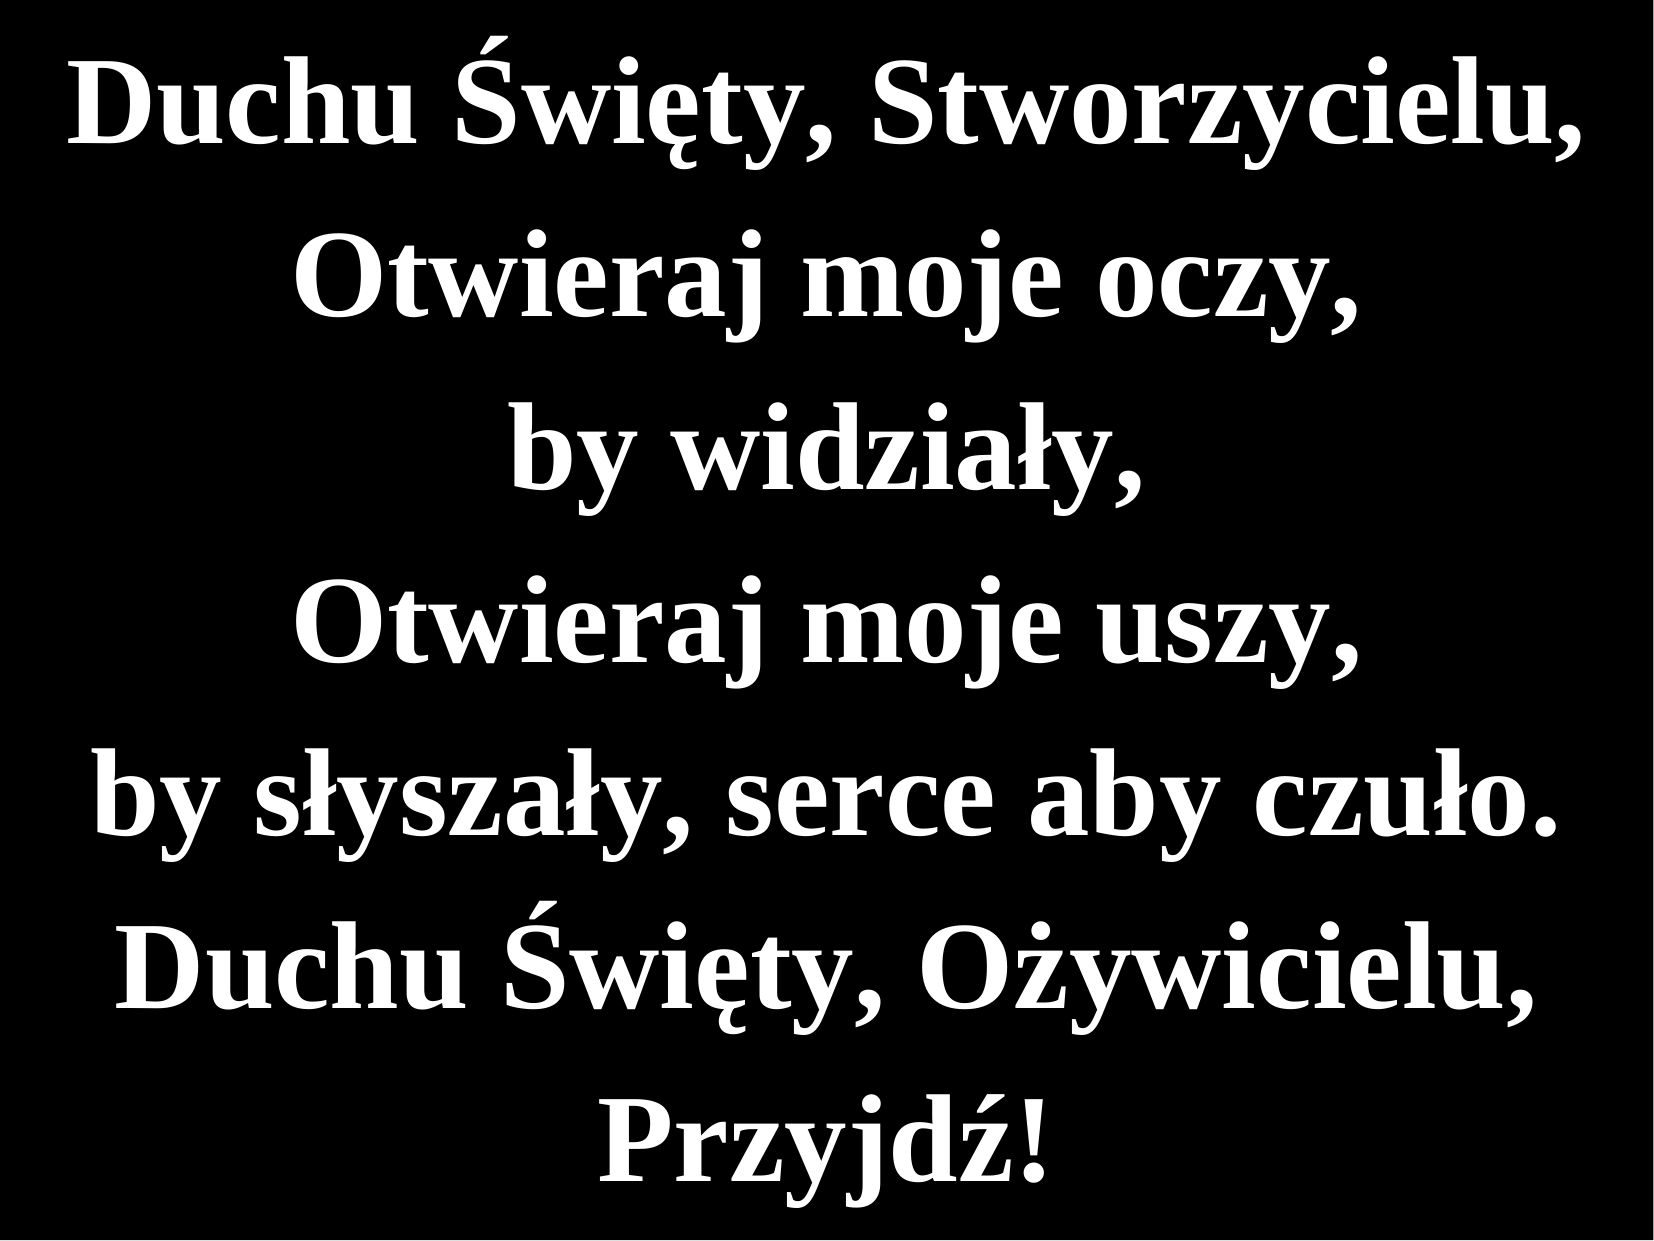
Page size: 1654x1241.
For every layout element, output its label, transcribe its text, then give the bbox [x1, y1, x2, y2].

title Duchu Święty, Stworzycielu, ppp Otwieraj moje oczy, ppp by widziały, ppp Otwieraj moje uszy, ppp by słyszały, serce aby czuło. ppp Duchu Święty, Ożywicielu, ppp Przyjdź! [0, 0, 1654, 1241]
